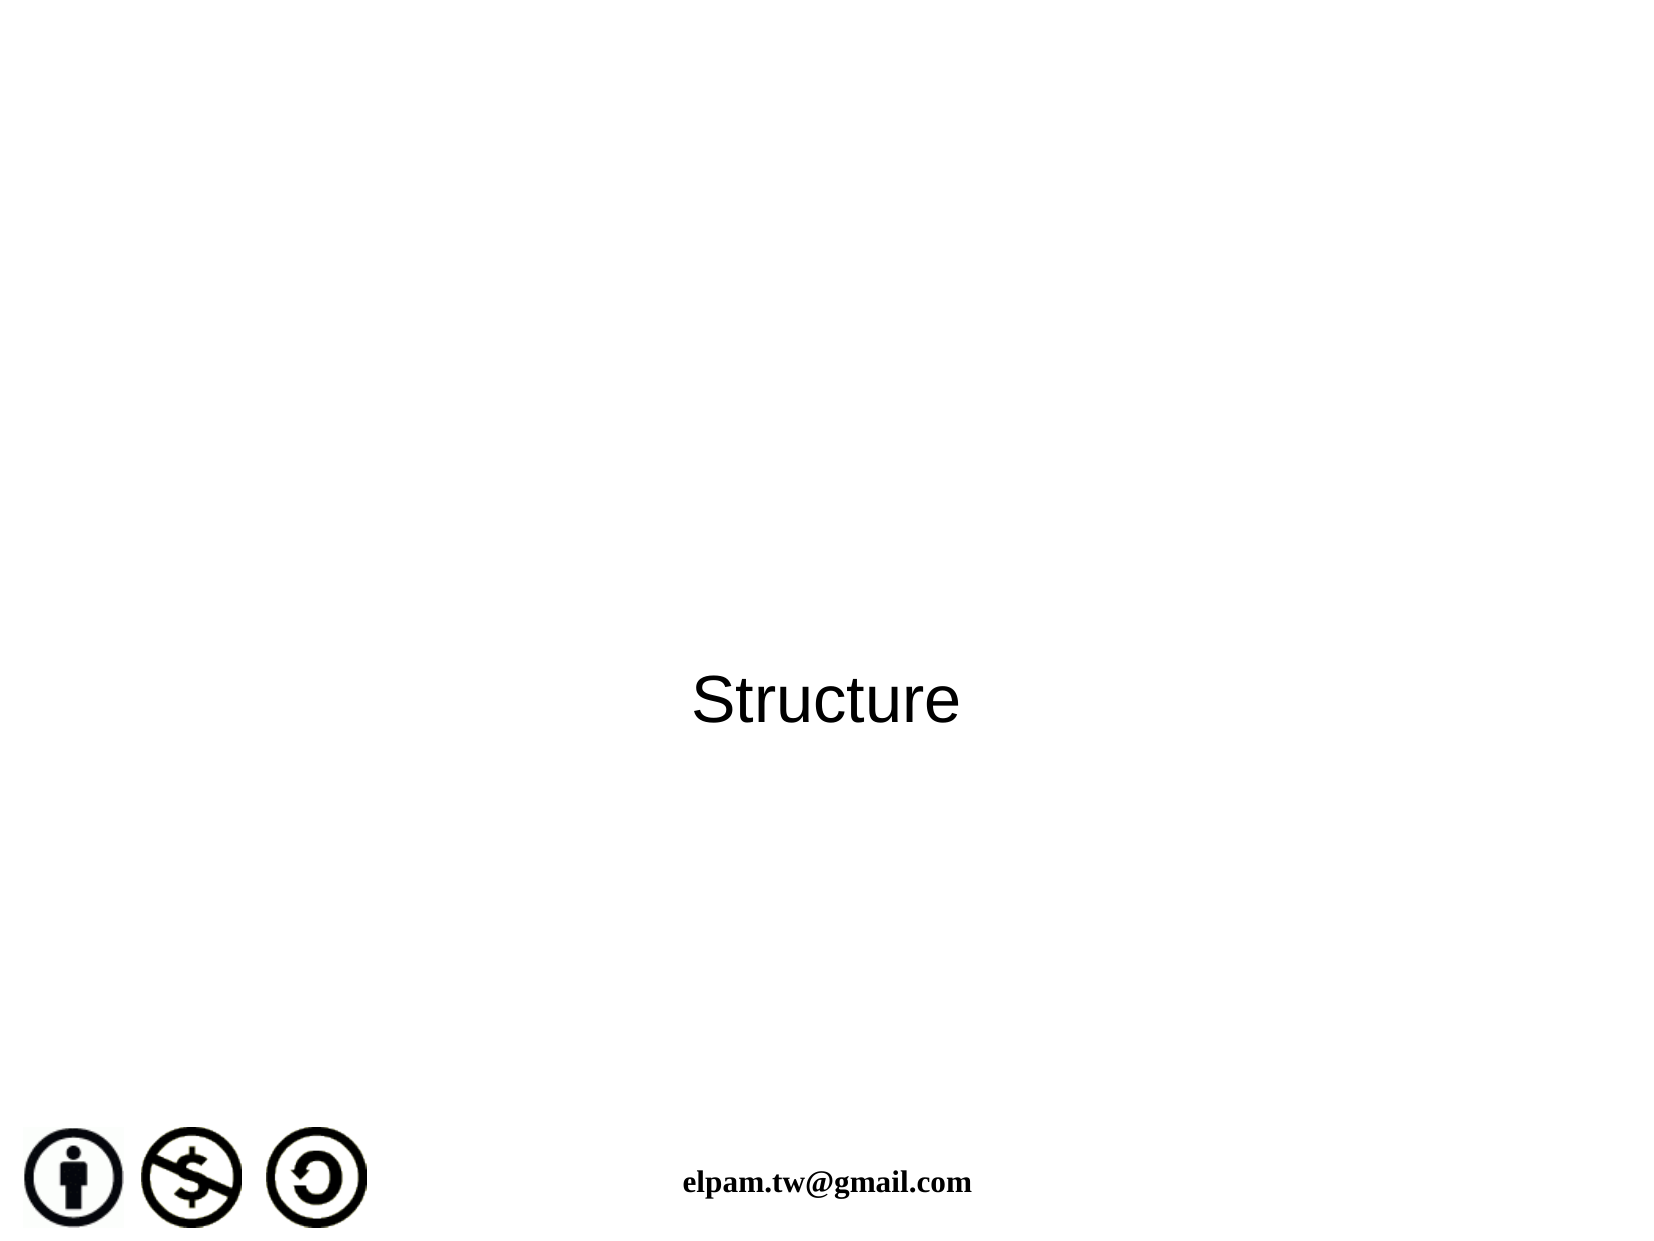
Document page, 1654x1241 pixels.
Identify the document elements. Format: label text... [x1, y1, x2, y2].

picture [23, 1127, 124, 1228]
subtitle Structure [82, 297, 1571, 1102]
picture [266, 1127, 367, 1228]
picture [141, 1127, 242, 1228]
